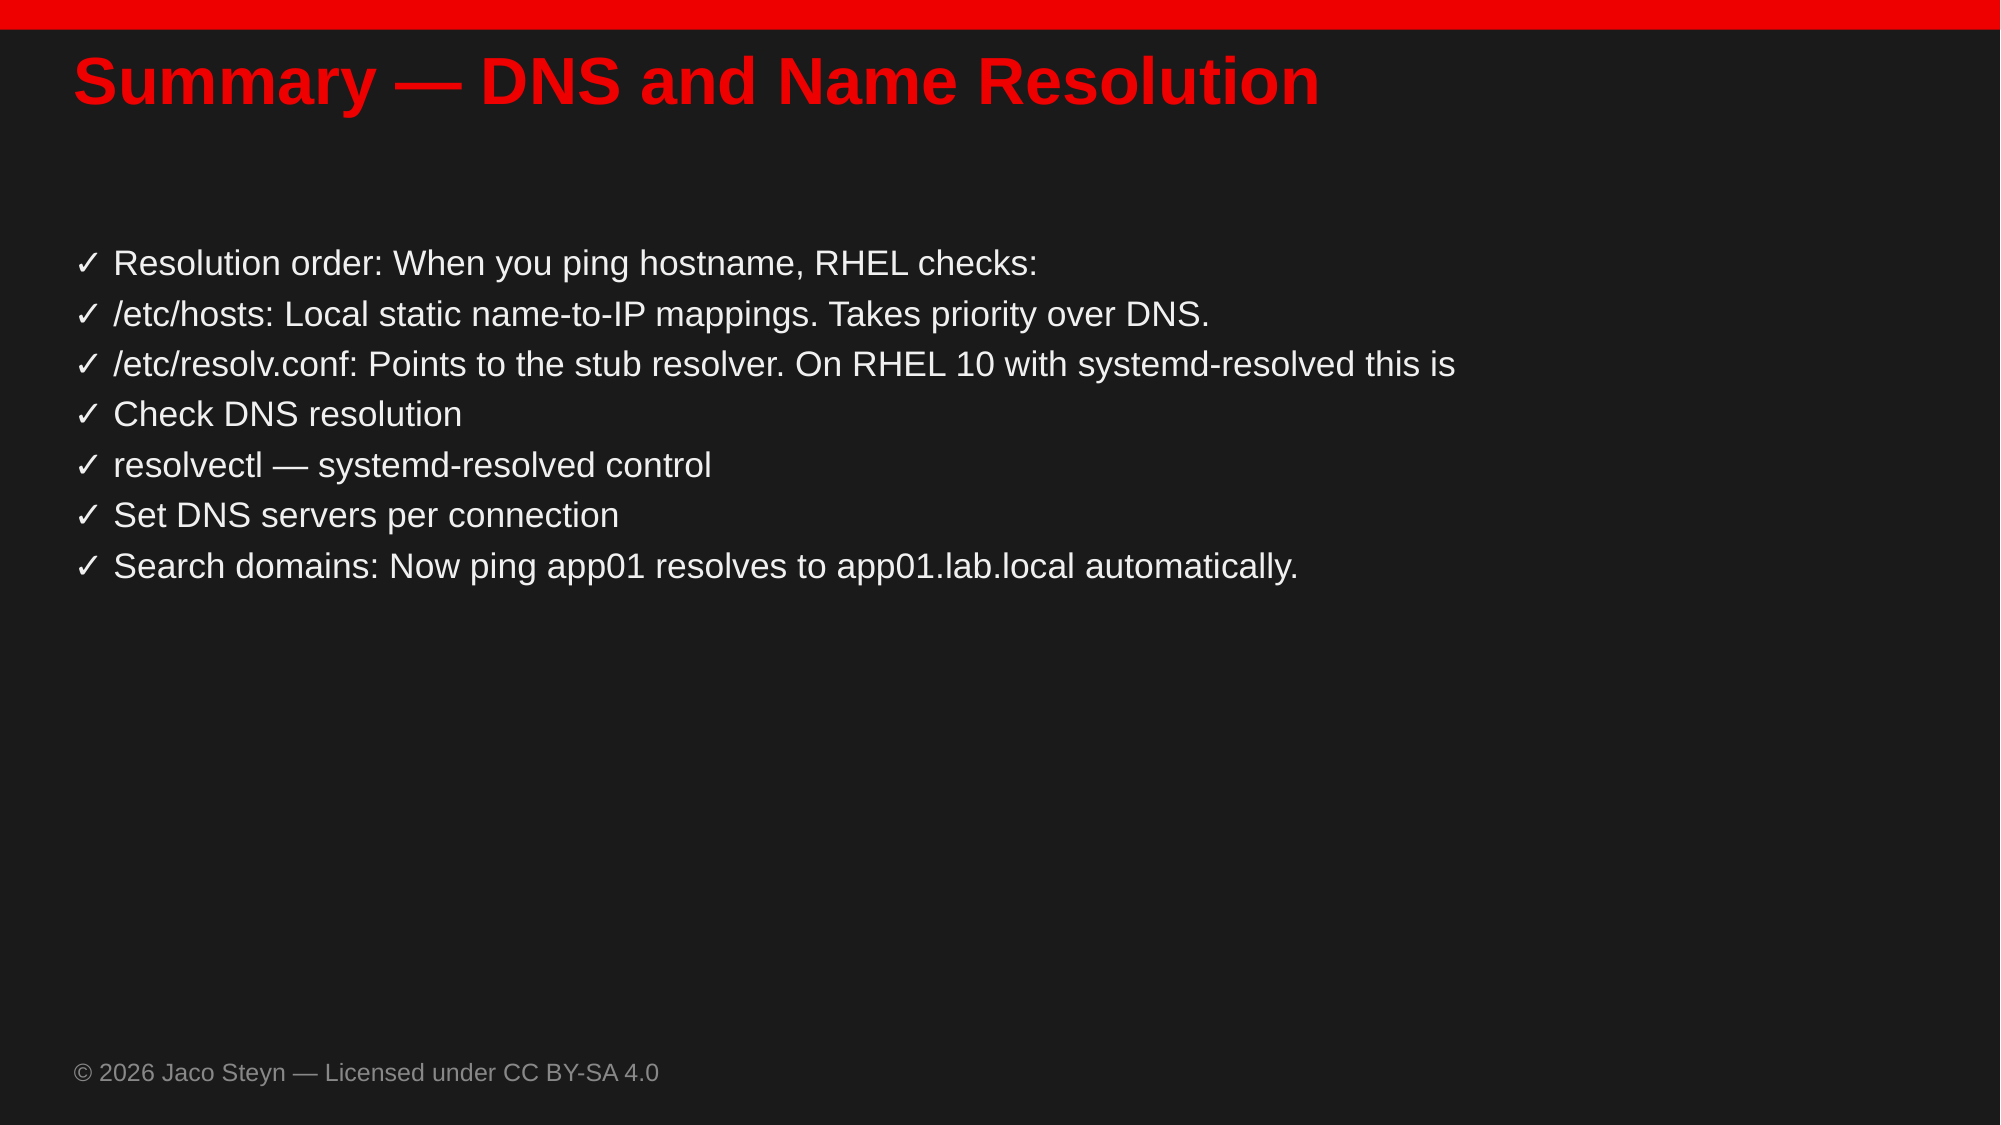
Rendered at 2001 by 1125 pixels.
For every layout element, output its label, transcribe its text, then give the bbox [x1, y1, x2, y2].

text_box Summary — DNS and Name Resolution [59, 36, 1942, 208]
text_box [0, 0, 2001, 30]
text_box © 2026 Jaco Steyn — Licensed under CC BY-SA 4.0 [59, 1051, 1942, 1093]
text_box ✓ Resolution order: When you ping hostname, RHEL checks: ✓ /etc/hosts: Local static name-to-IP mappings. Takes priority over DNS. ✓ /etc/resolv.conf: Points to the stub resolver. On RHEL 10 with systemd-resolved this is ✓ Check DNS resolution ✓ resolvectl — systemd-resolved control ✓ Set DNS servers per connection ✓ Search domains: Now ping app01 resolves to app01.lab.local automatically. [59, 236, 1942, 1037]
